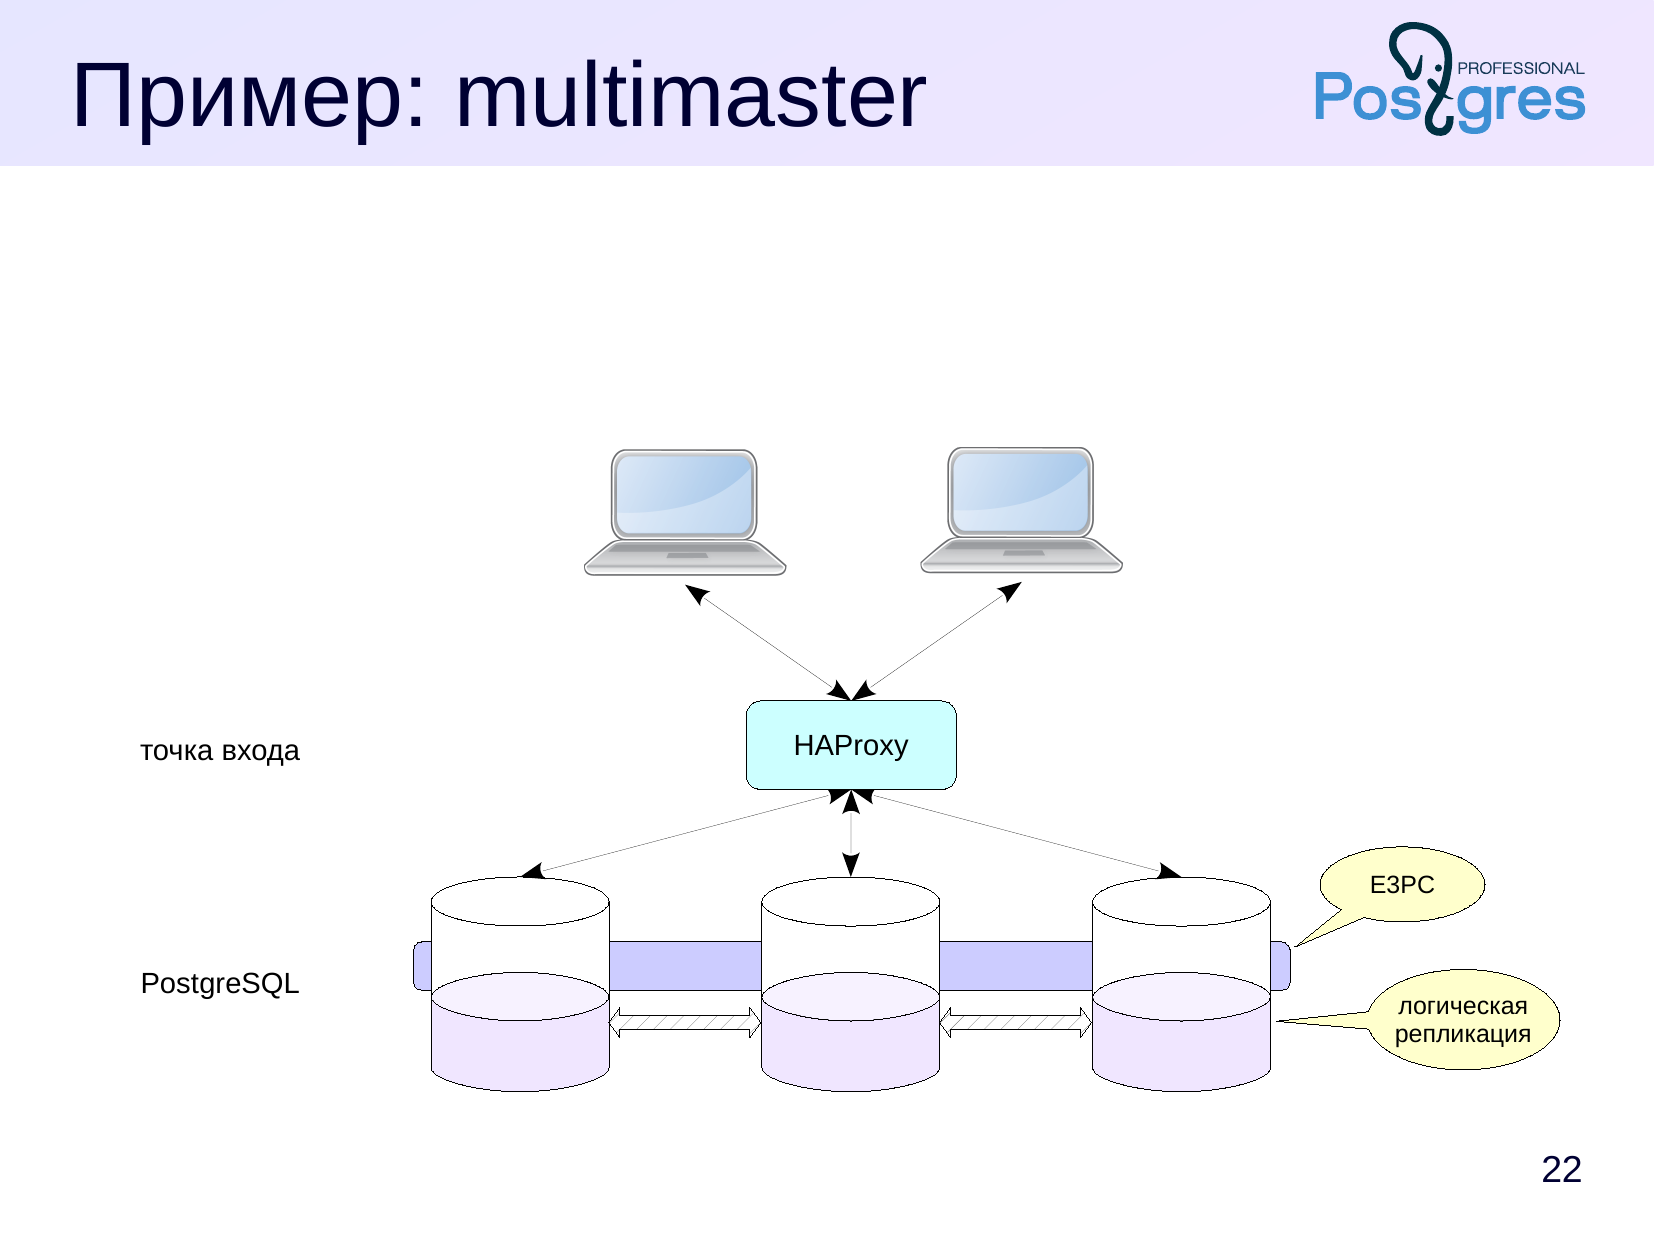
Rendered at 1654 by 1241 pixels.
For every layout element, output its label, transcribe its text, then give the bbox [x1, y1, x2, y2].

picture [911, 438, 1132, 582]
picture [575, 440, 795, 585]
text_box E3PC [1294, 846, 1486, 947]
text_box точка входа [70, 726, 316, 775]
list [70, 283, 1583, 1141]
text_box [431, 876, 1271, 1092]
text_box PostgreSQL [70, 959, 316, 1008]
text_box логическая репликация [1276, 969, 1561, 1070]
title Пример: multimaster [70, 43, 1241, 147]
text_box HAProxy [746, 700, 957, 790]
